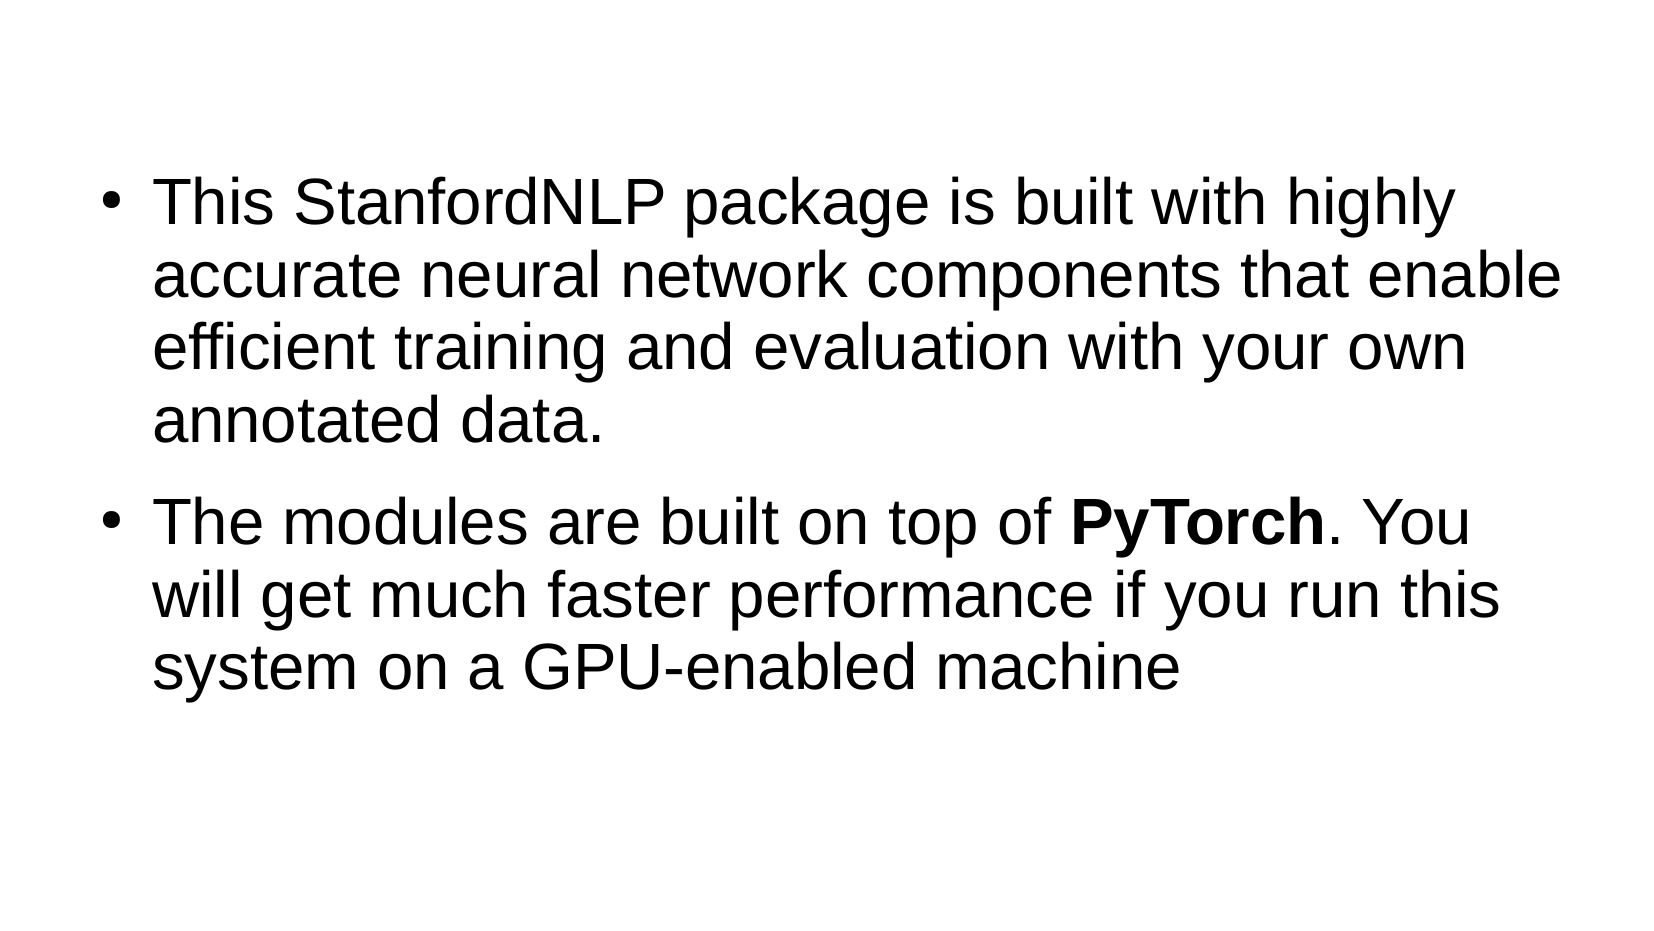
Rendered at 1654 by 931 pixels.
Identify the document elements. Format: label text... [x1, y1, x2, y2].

list This StanfordNLP package is built with highly accurate neural network components that enable efficient training and evaluation with your own annotated data. The modules are built on top of PyTorch. You will get much faster performance if you run this system on a GPU-enabled machine [82, 165, 1571, 705]
